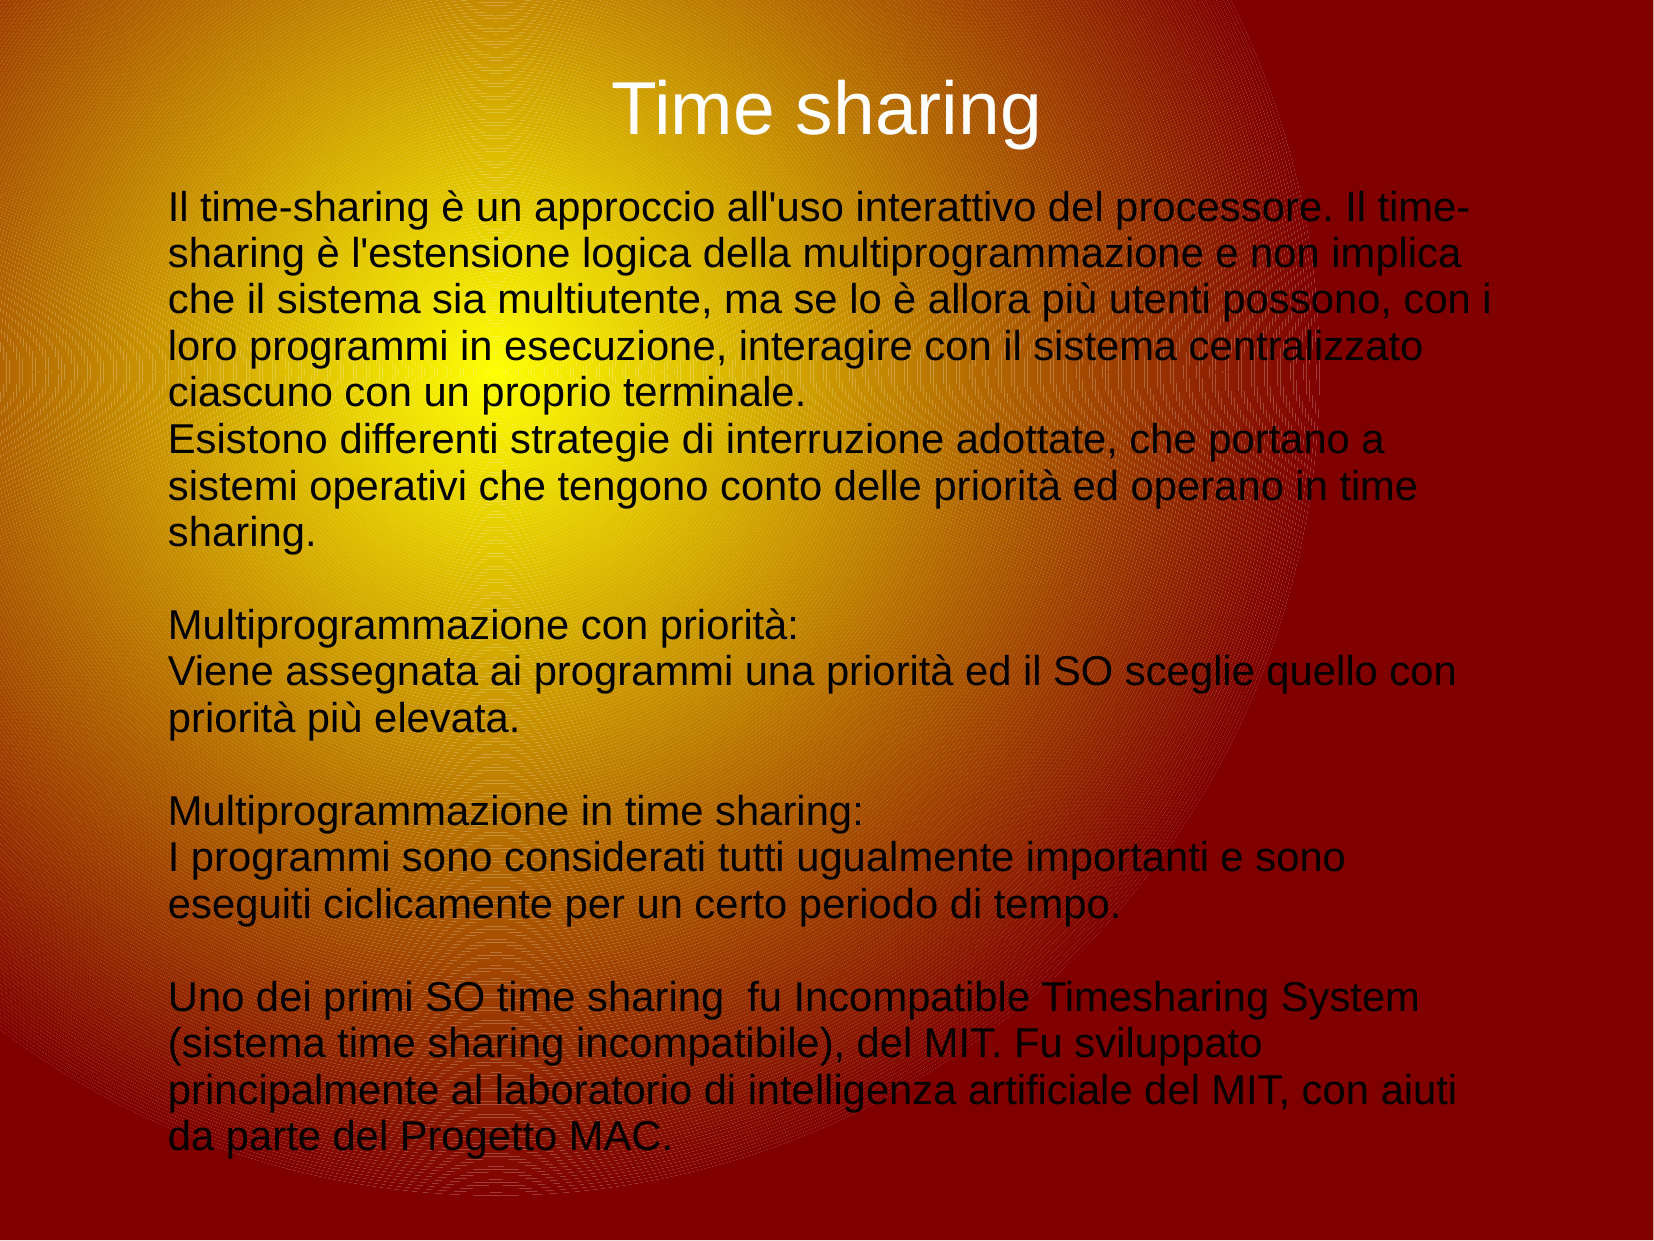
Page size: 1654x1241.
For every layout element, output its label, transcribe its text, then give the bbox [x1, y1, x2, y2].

text_box Time sharing [324, 59, 1329, 158]
text_box Il time-sharing è un approccio all'uso interattivo del processore. Il time-sharing è l'estensione logica della multiprogrammazione e non implica che il sistema sia multiutente, ma se lo è allora più utenti possono, con i loro programmi in esecuzione, interagire con il sistema centralizzato ciascuno con un proprio terminale. Esistono differenti strategie di interruzione adottate, che portano a sistemi operativi che tengono conto delle priorità ed operano in time sharing. Multiprogrammazione con priorità: Viene assegnata ai programmi una priorità ed il SO sceglie quello con priorità più elevata. Multiprogrammazione in time sharing: I programmi sono considerati tutti ugualmente importanti e sono eseguiti ciclicamente per un certo periodo di tempo. Uno dei primi SO time sharing fu Incompatible Timesharing System (sistema time sharing incompatibile), del MIT. Fu sviluppato principalmente al laboratorio di intelligenza artificiale del MIT, con aiuti da parte del Progetto MAC. [153, 175, 1512, 1241]
